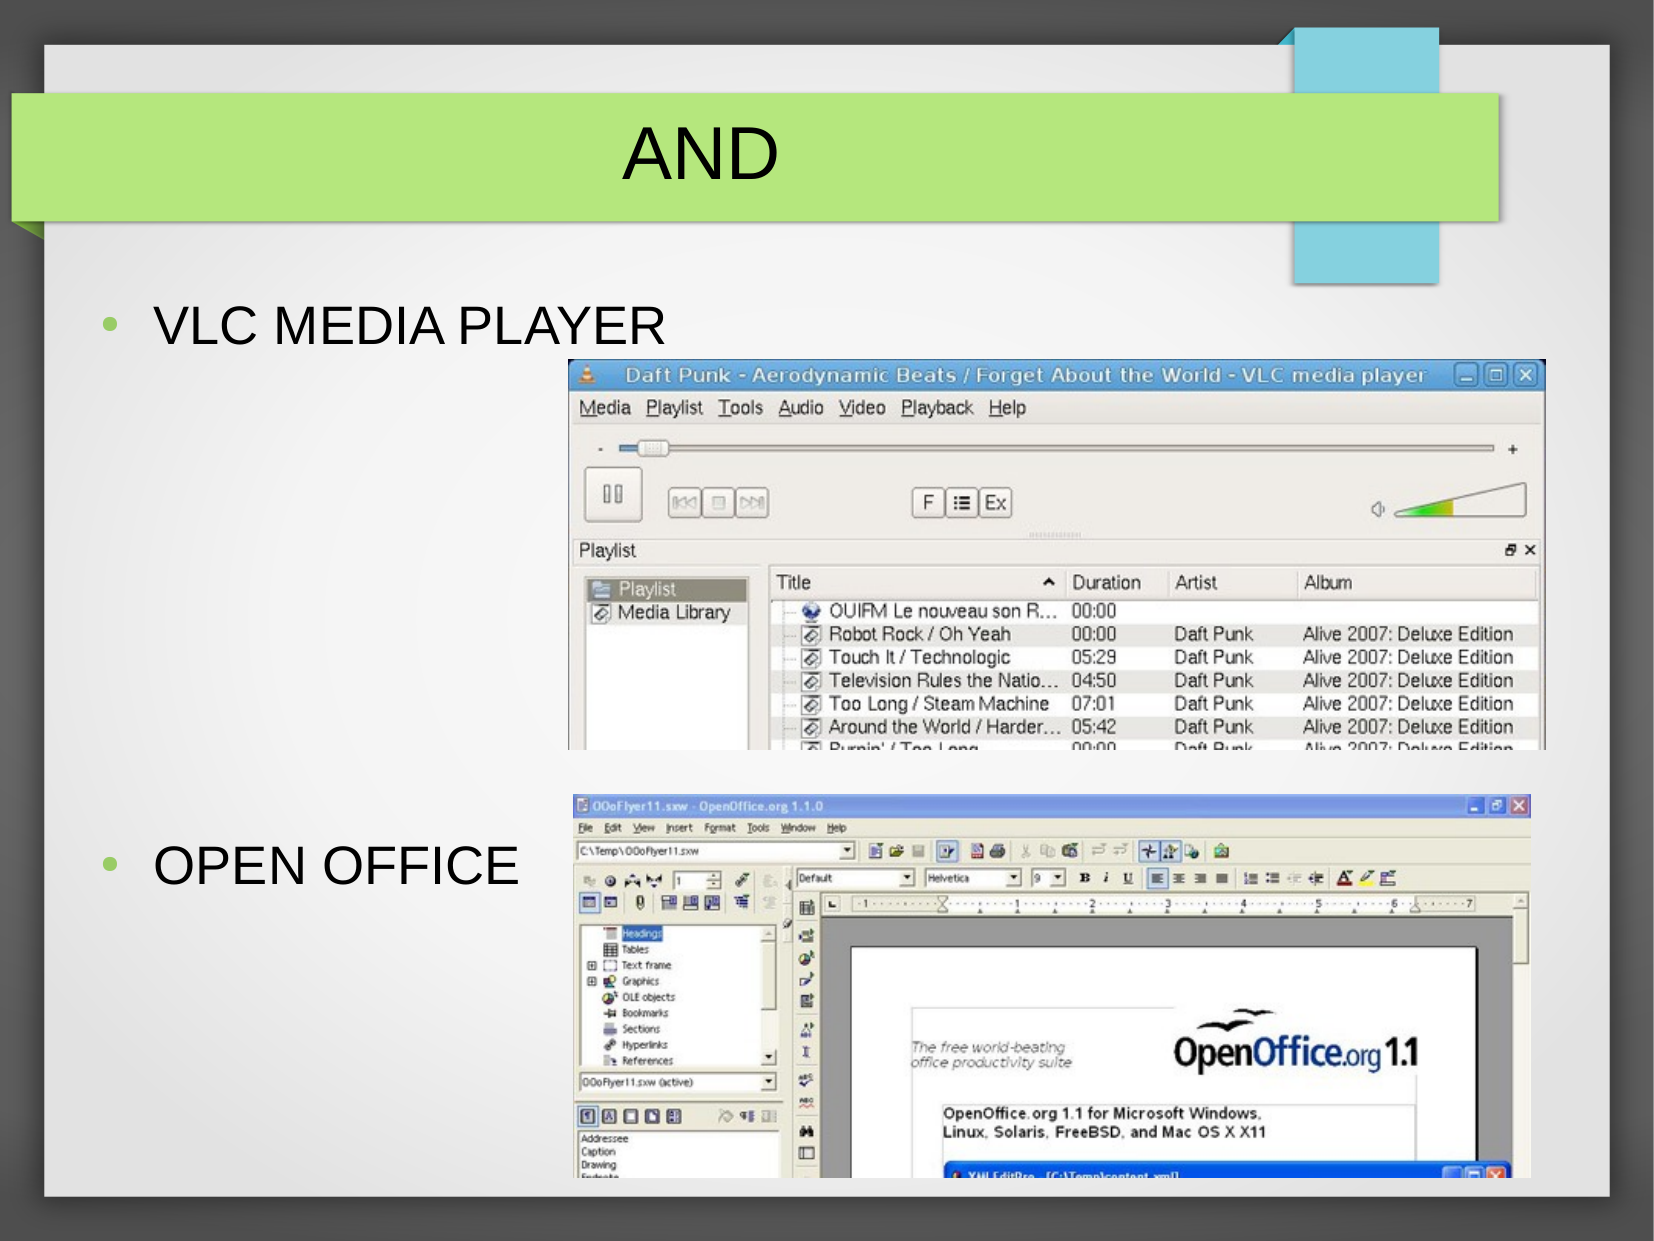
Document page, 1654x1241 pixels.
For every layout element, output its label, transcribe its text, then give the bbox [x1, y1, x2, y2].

list VLC MEDIA PLAYER OPEN OFFICE [82, 295, 1571, 1015]
title AND [82, 94, 1264, 213]
picture [0, 0, 1654, 1241]
